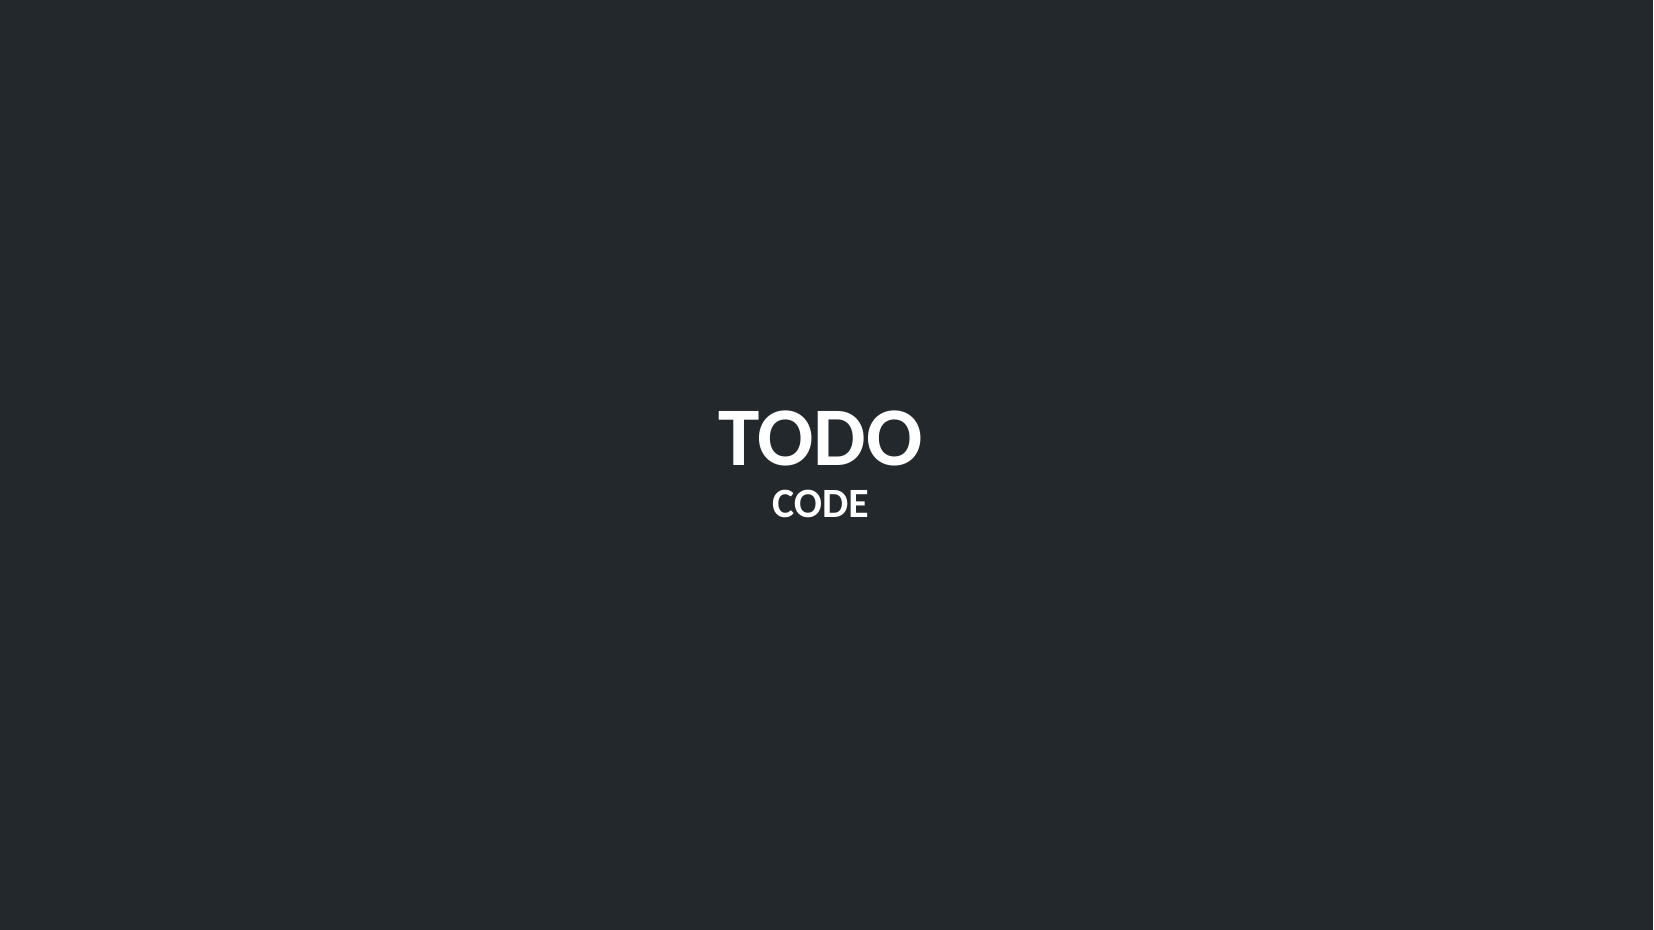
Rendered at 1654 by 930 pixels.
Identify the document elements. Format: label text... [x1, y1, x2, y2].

text_box TODO CODE [703, 395, 950, 535]
